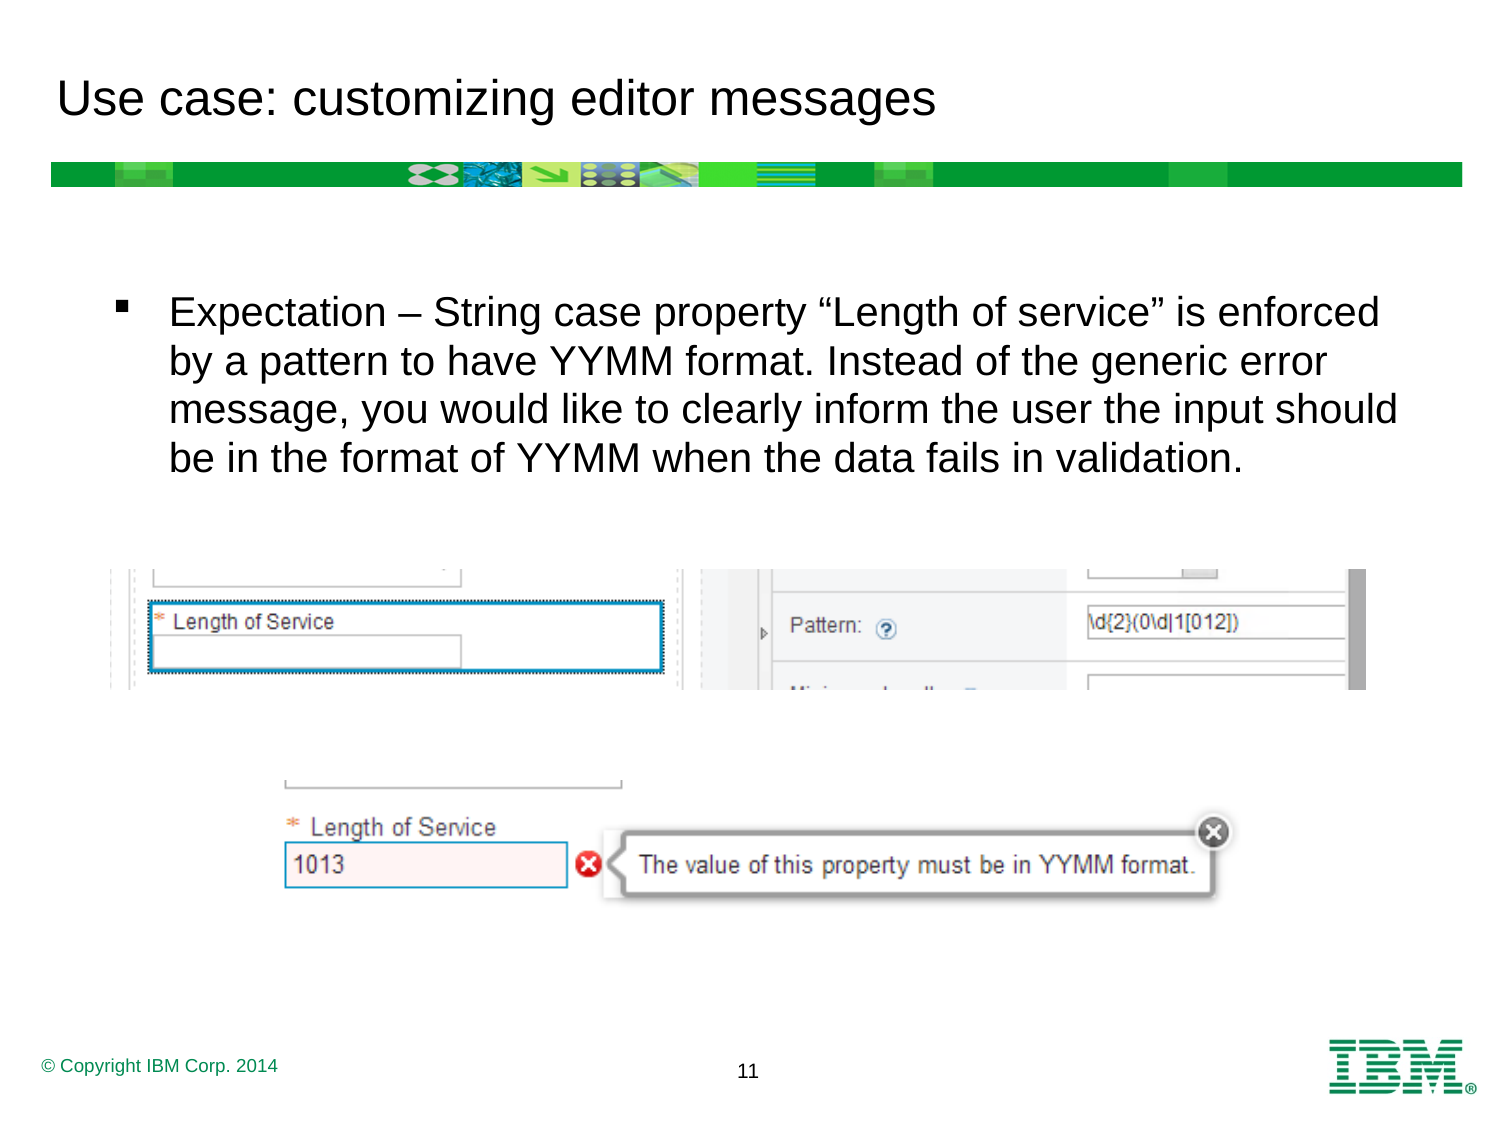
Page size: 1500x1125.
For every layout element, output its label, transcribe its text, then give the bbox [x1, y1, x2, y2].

picture [270, 780, 1261, 916]
title Use case: customizing editor messages [41, 31, 1500, 165]
picture [110, 569, 1366, 691]
picture [1327, 1037, 1479, 1096]
picture [50, 165, 1463, 189]
list Expectation – String case property “Length of service” is enforced by a pattern to have YYMM format. Instead of the generic error message, you would like to clearly inform the user the input should be in the format of YYMM when the data fails in validation. [41, 278, 1438, 1029]
